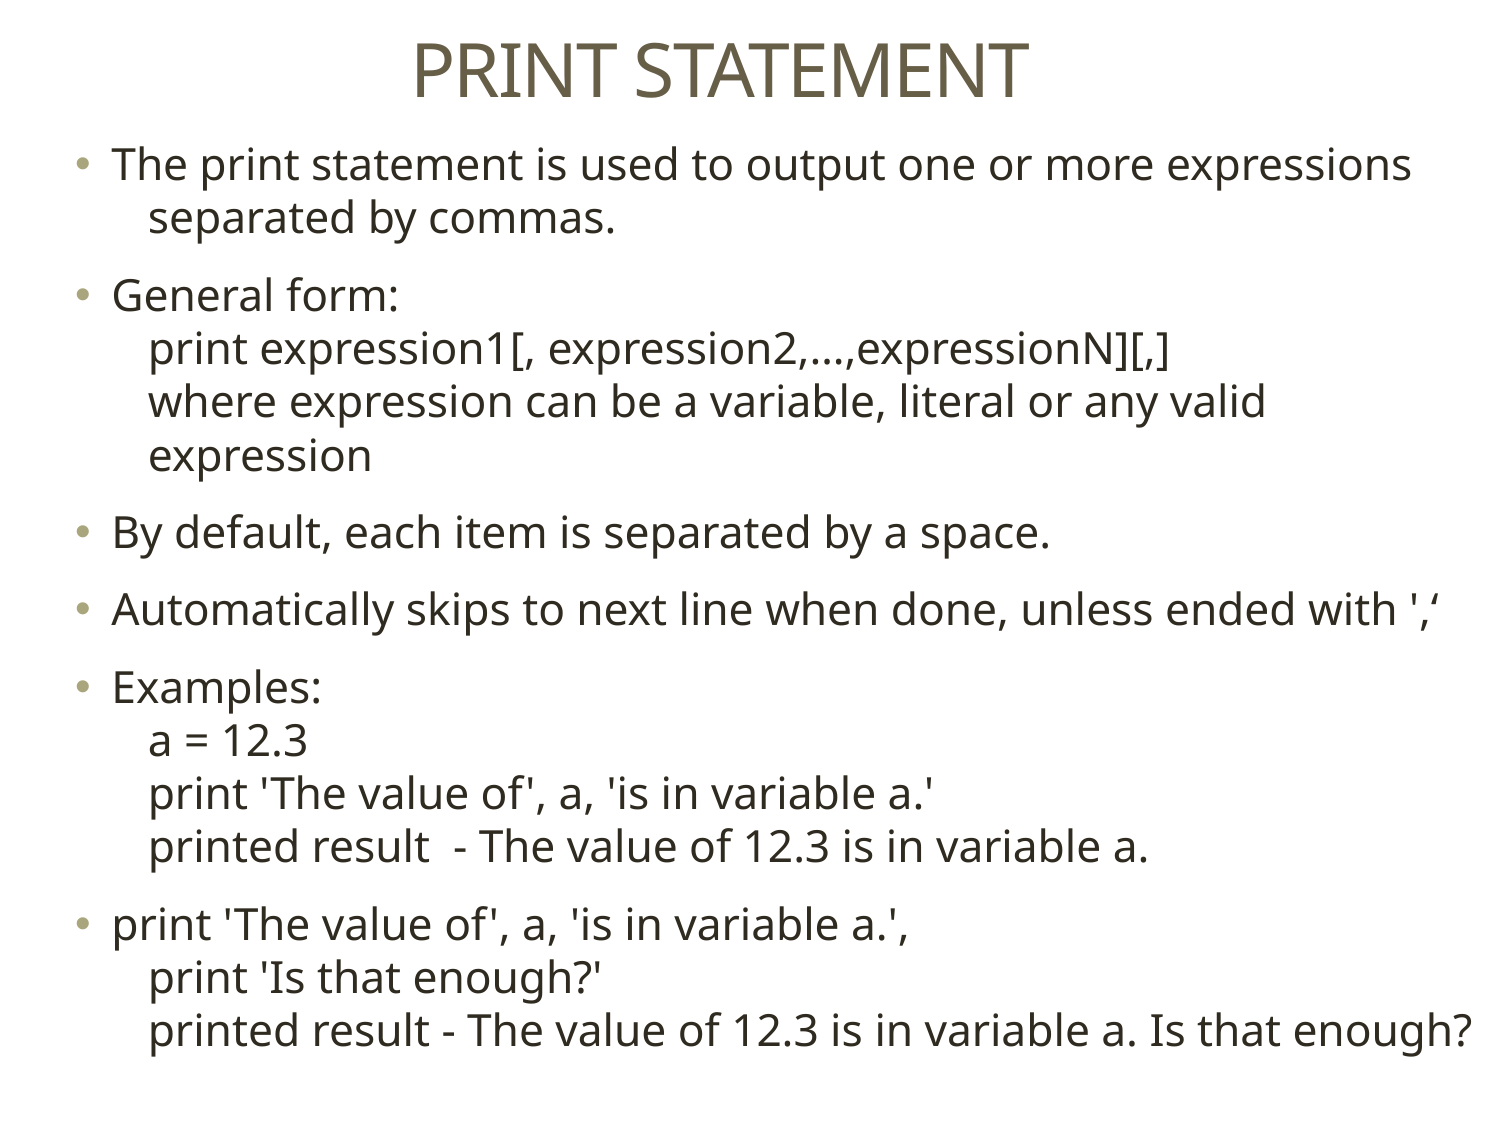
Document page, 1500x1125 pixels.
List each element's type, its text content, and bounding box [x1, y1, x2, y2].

title PRINT STATEMENT [0, 5, 1441, 129]
list The print statement is used to output one or more expressions separated by commas. General form: print expression1[, expression2,…,expressionN][,] where expression can be a variable, literal or any valid expression By default, each item is separated by a space. Automatically skips to next line when done, unless ended with ',‘ Examples: a = 12.3 print 'The value of', a, 'is in variable a.' printed result - The value of 12.3 is in variable a. print 'The value of', a, 'is in variable a.', print 'Is that enough?' printed result - The value of 12.3 is in variable a. Is that enough? [23, 128, 1490, 1125]
